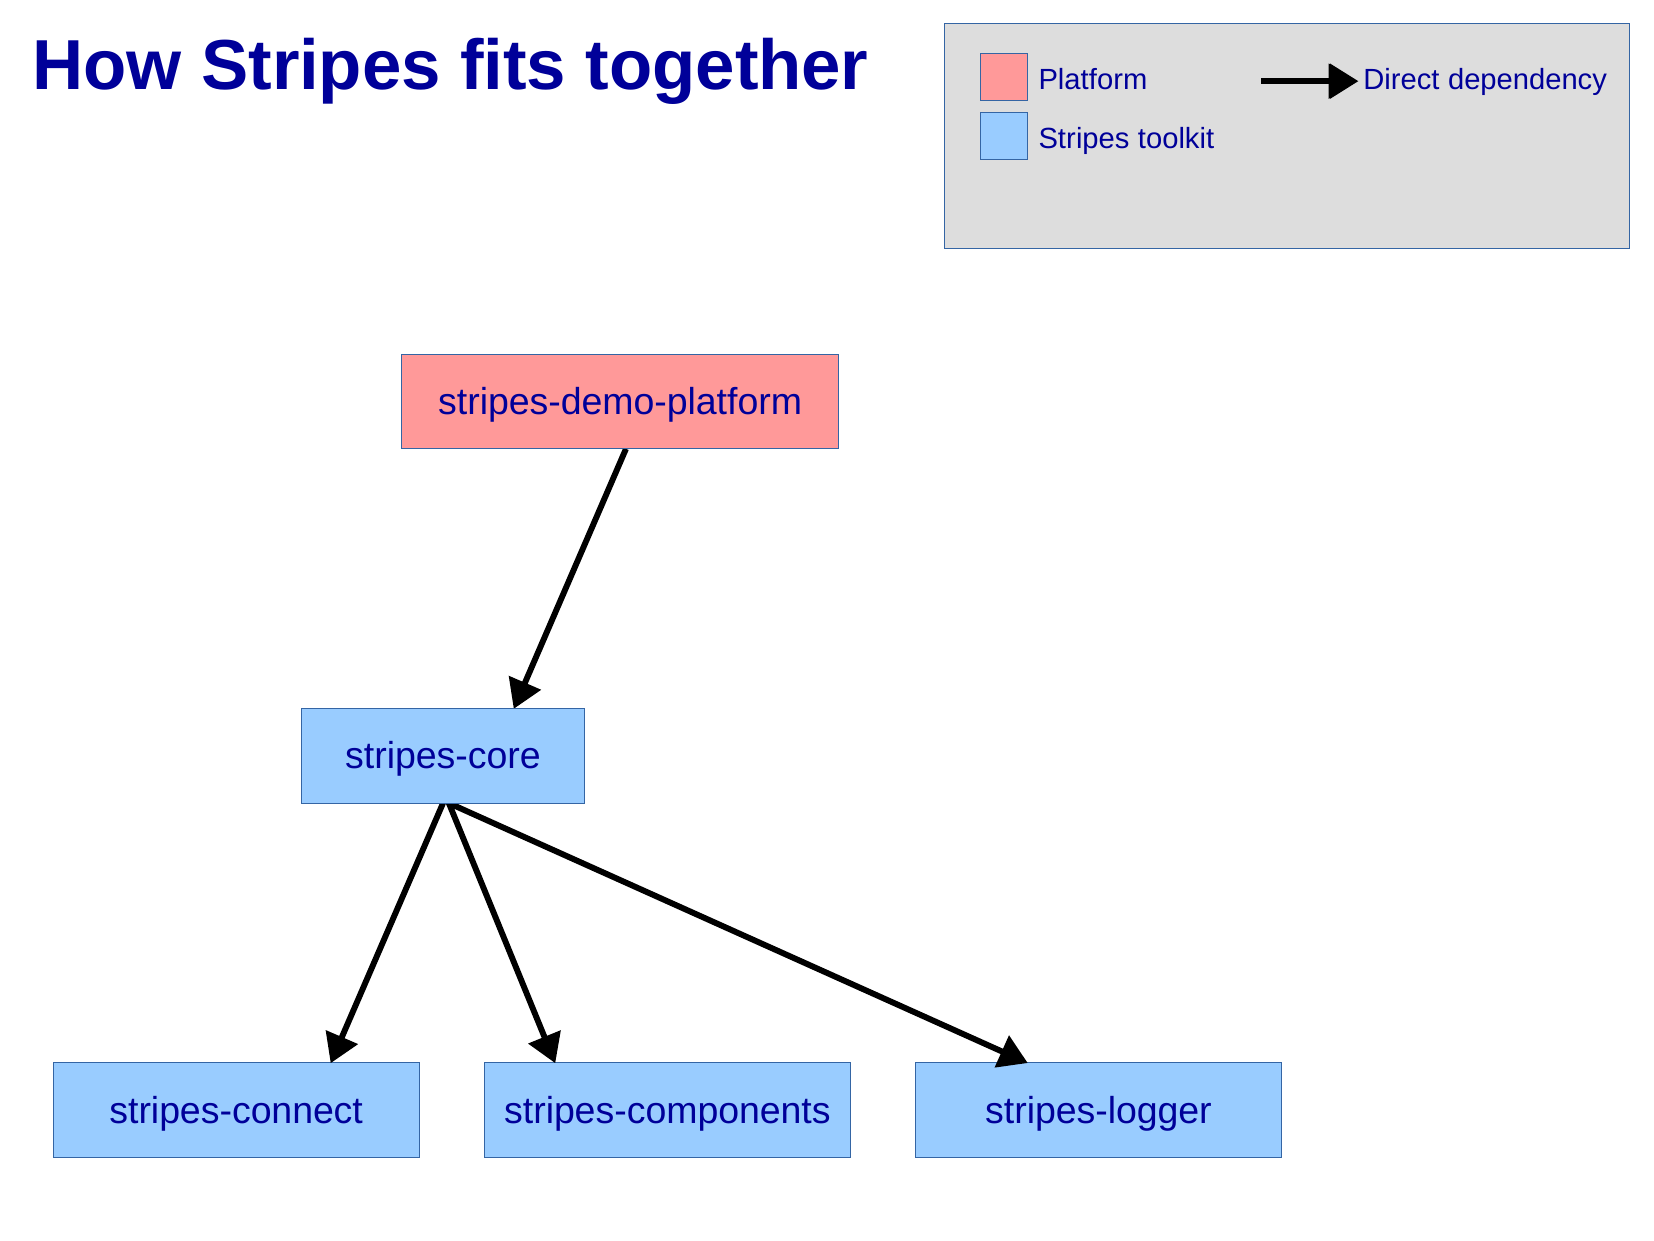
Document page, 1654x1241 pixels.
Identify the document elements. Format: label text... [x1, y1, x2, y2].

text_box stripes-demo-platform [401, 354, 839, 449]
text_box stripes-connect [53, 1062, 420, 1158]
text_box How Stripes fits together [17, 17, 886, 112]
text_box stripes-components [484, 1062, 851, 1158]
text_box Platform [1023, 55, 1162, 103]
text_box stripes-core [301, 708, 585, 804]
text_box stripes-logger [915, 1062, 1282, 1158]
text_box Stripes toolkit [1023, 114, 1229, 163]
text_box Direct dependency [1348, 55, 1622, 103]
text_box [944, 23, 1630, 249]
